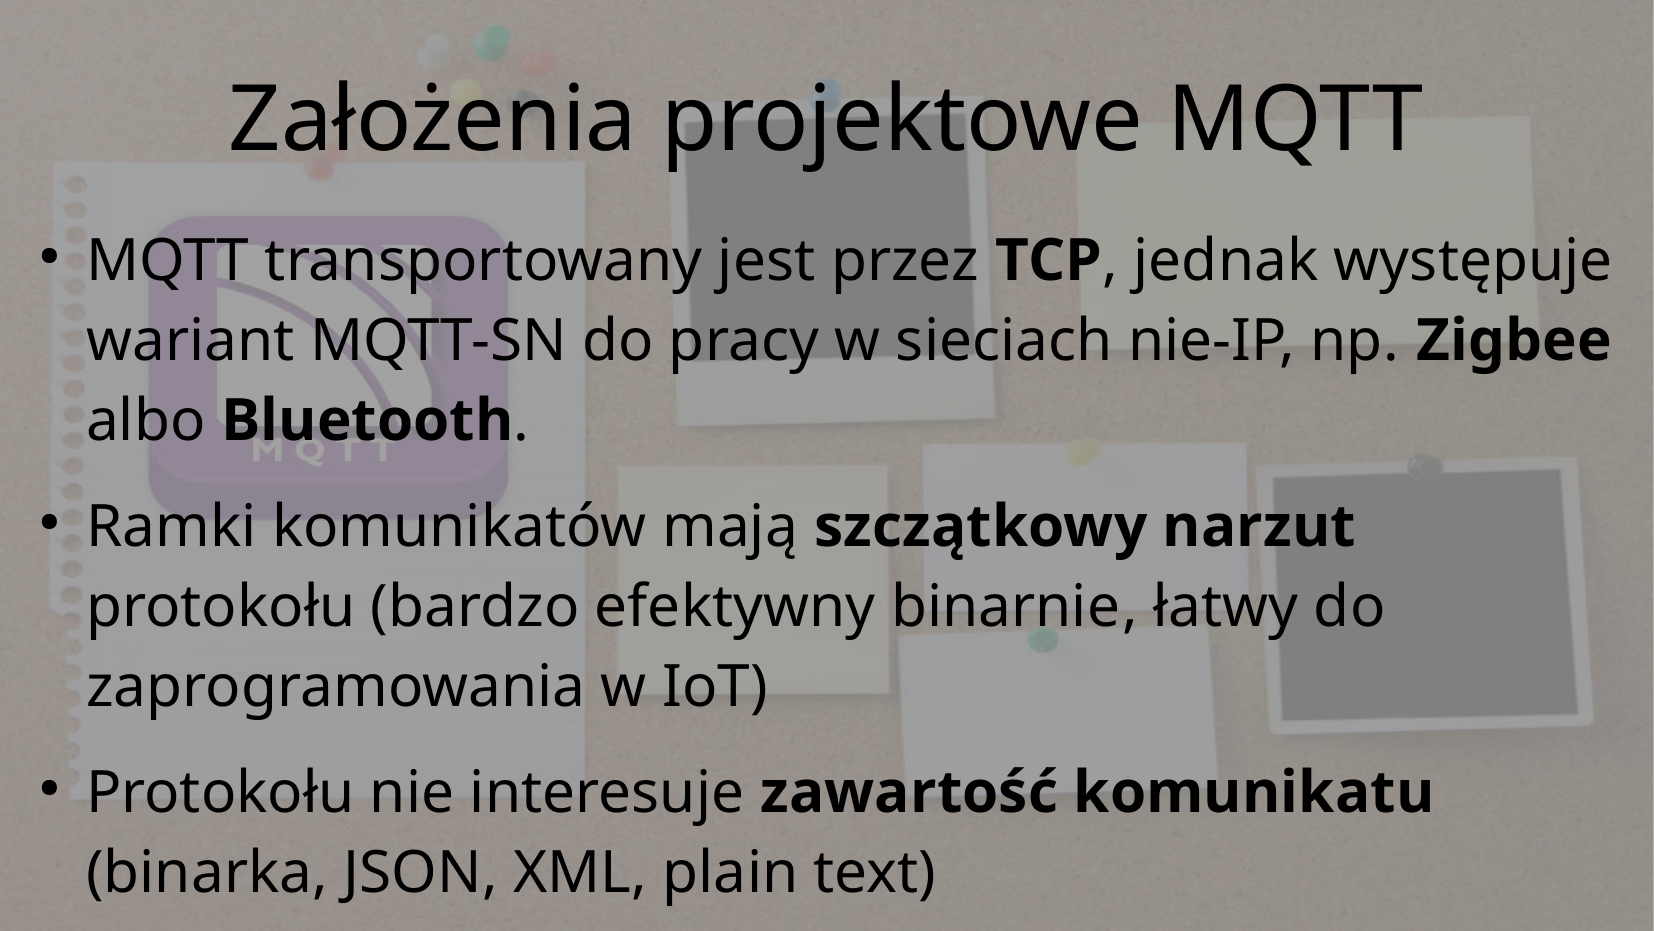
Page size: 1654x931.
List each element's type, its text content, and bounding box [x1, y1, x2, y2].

title Założenia projektowe MQTT [82, 37, 1571, 193]
picture [0, 0, 1654, 931]
list MQTT transportowany jest przez TCP, jednak występuje wariant MQTT-SN do pracy w sieciach nie-IP, np. Zigbee albo Bluetooth. Ramki komunikatów mają szczątkowy narzut protokołu (bardzo efektywny binarnie, łatwy do zaprogramowania w IoT) Protokołu nie interesuje zawartość komunikatu (binarka, JSON, XML, plain text) [23, 217, 1630, 910]
